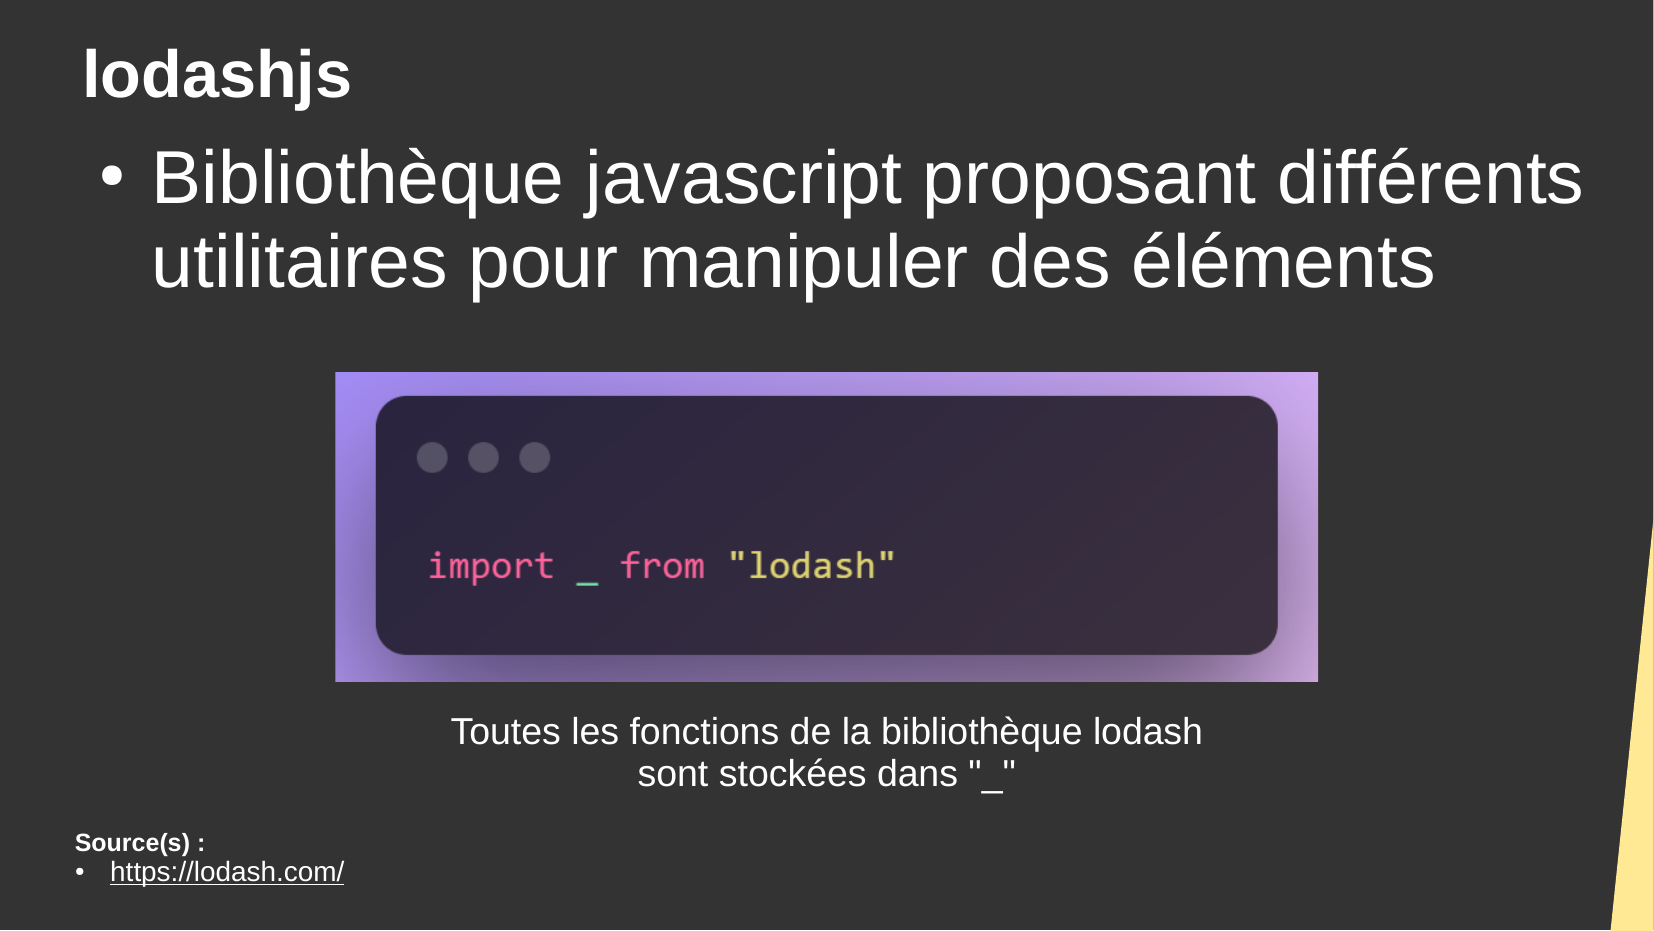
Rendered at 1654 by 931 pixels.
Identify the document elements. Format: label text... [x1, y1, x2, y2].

text_box Toutes les fonctions de la bibliothèque lodash sont stockées dans "_" [419, 702, 1235, 802]
text_box [1610, 513, 1654, 931]
list Bibliothèque javascript proposant différents utilitaires pour manipuler des éléments [80, 135, 1619, 331]
text_box Source(s) : https://lodash.com/ [59, 821, 1546, 927]
title lodashjs [82, 37, 1571, 114]
picture [335, 372, 1319, 682]
